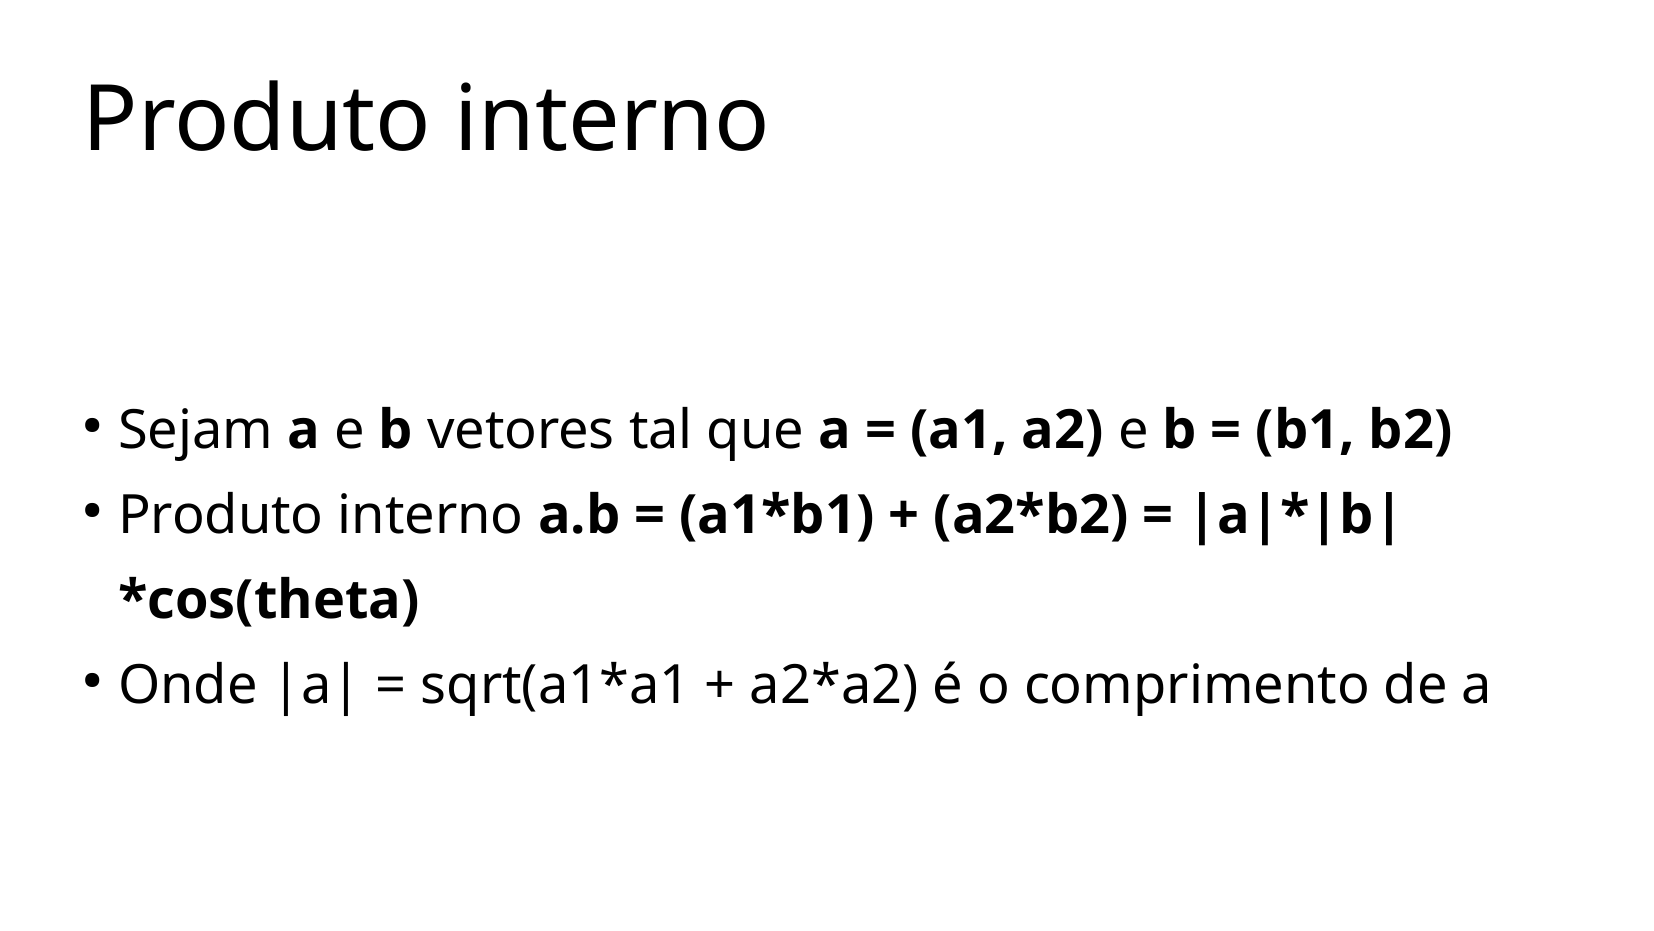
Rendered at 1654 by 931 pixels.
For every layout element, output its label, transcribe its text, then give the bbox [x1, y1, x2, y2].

title Produto interno [82, 37, 1571, 193]
subtitle Sejam a e b vetores tal que a = (a1, a2) e b = (b1, b2) Produto interno a.b = (a1*b1) + (a2*b2) = |a|*|b|*cos(theta) Onde |a| = sqrt(a1*a1 + a2*a2) é o comprimento de a [82, 200, 1571, 898]
